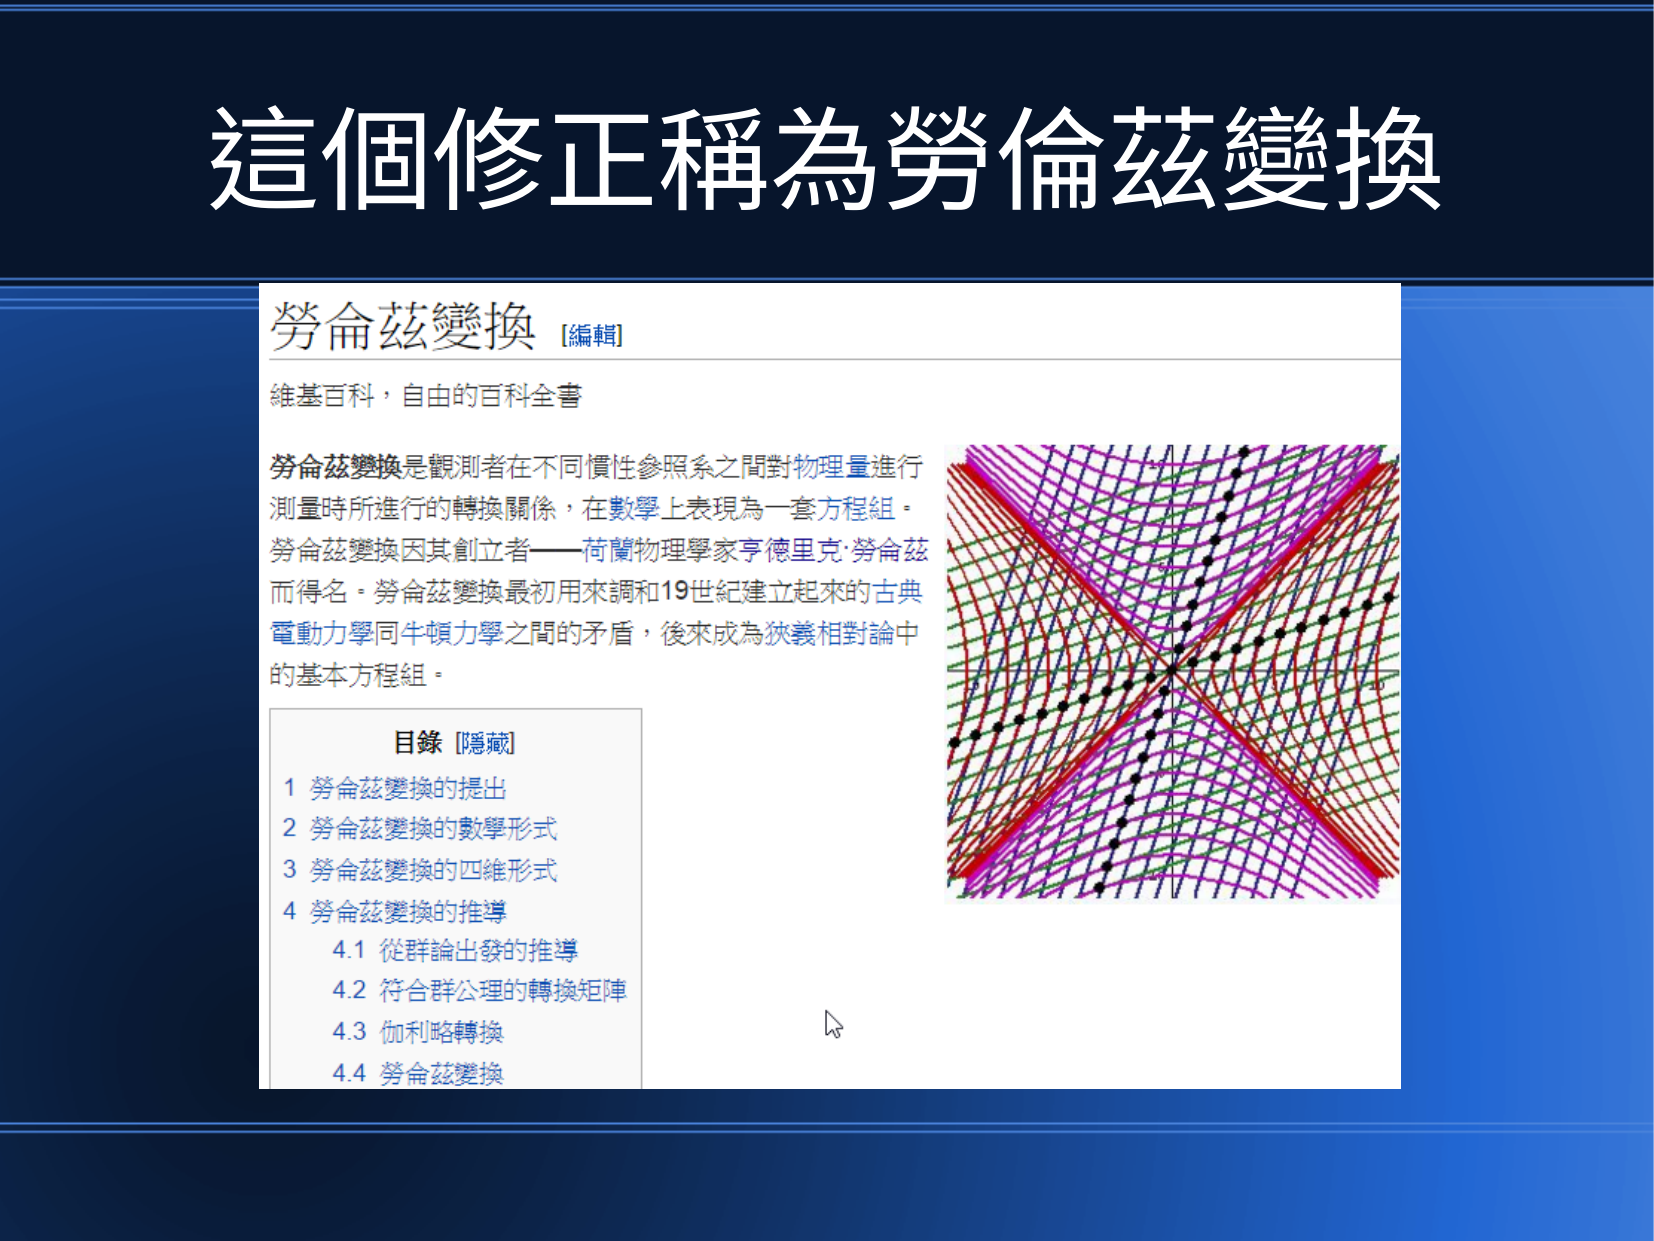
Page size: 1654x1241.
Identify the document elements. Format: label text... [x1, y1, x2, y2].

picture [0, 0, 1654, 1241]
title 這個修正稱為勞倫茲變換 [82, 49, 1571, 257]
